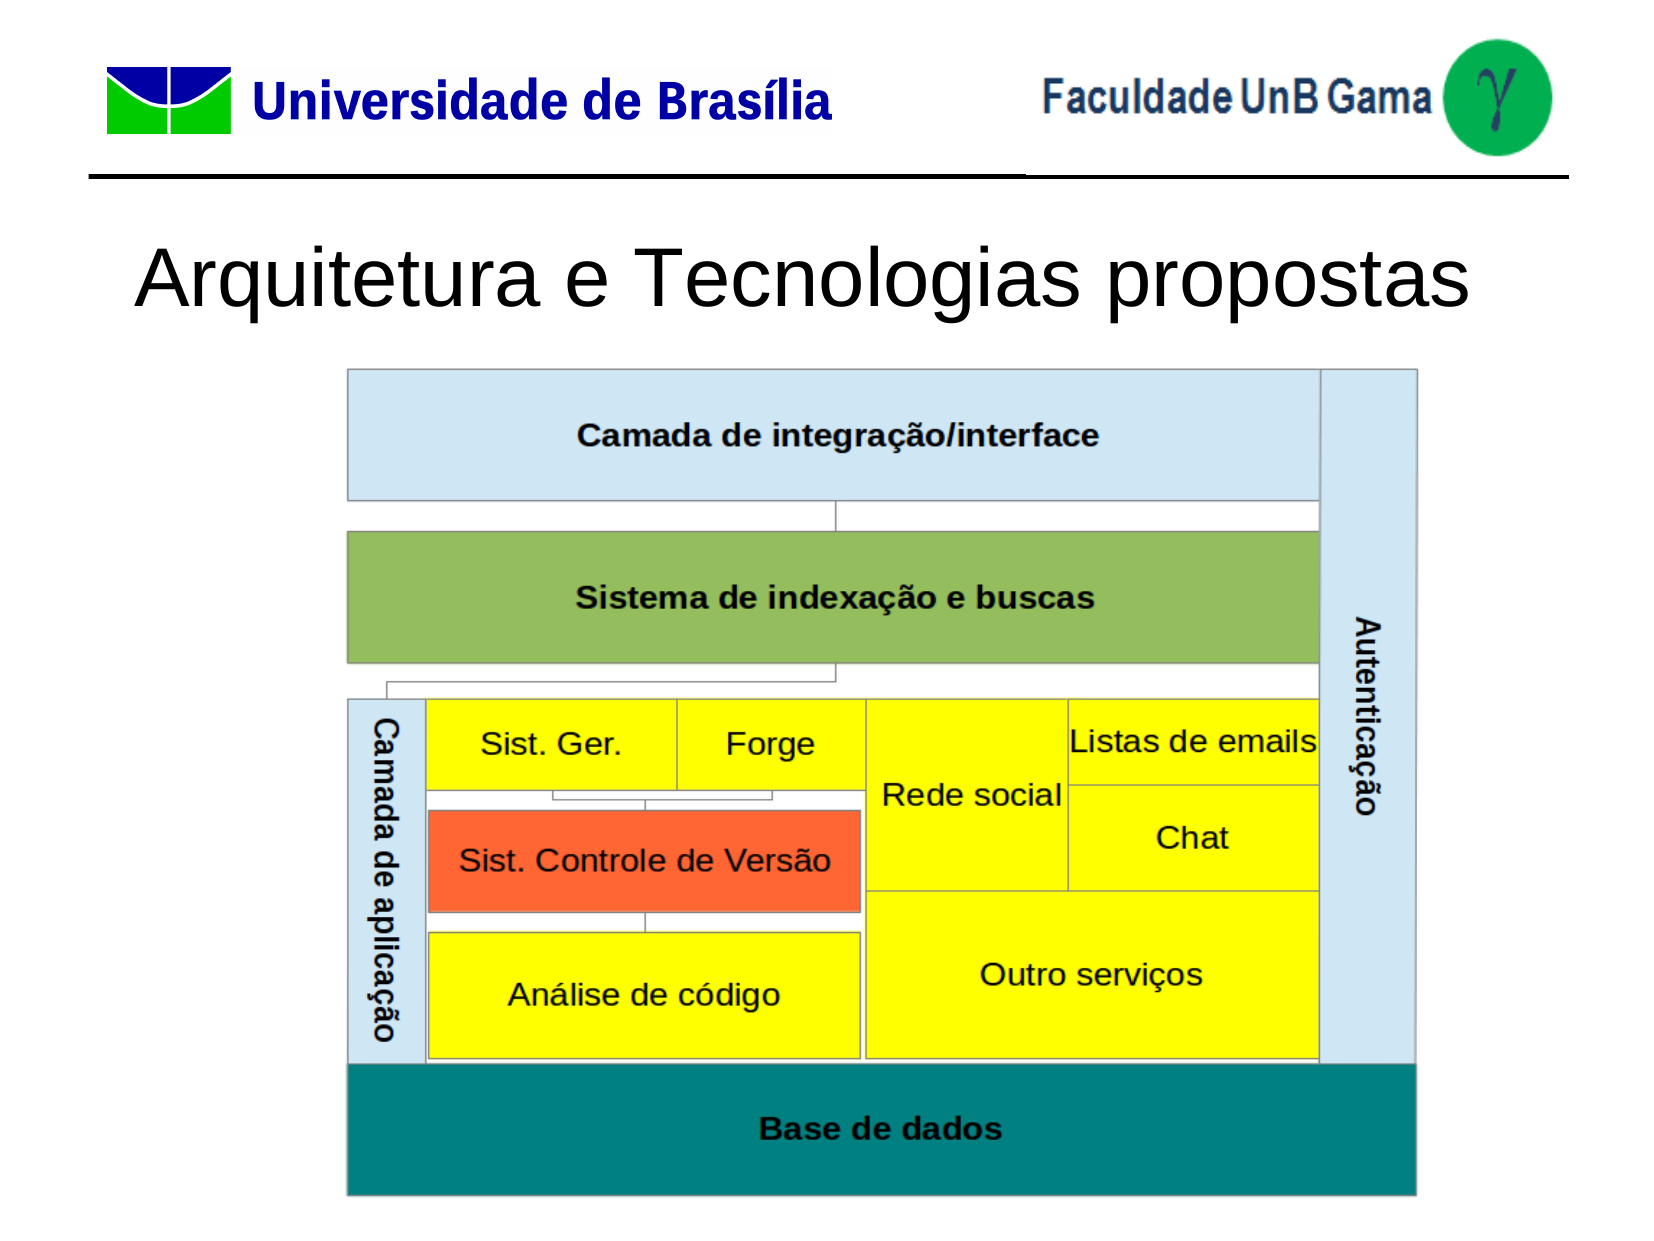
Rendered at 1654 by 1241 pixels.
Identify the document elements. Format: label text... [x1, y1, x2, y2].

picture [330, 354, 1430, 1207]
picture [88, 26, 1571, 225]
subtitle Arquitetura e Tecnologias propostas [59, 0, 1548, 674]
